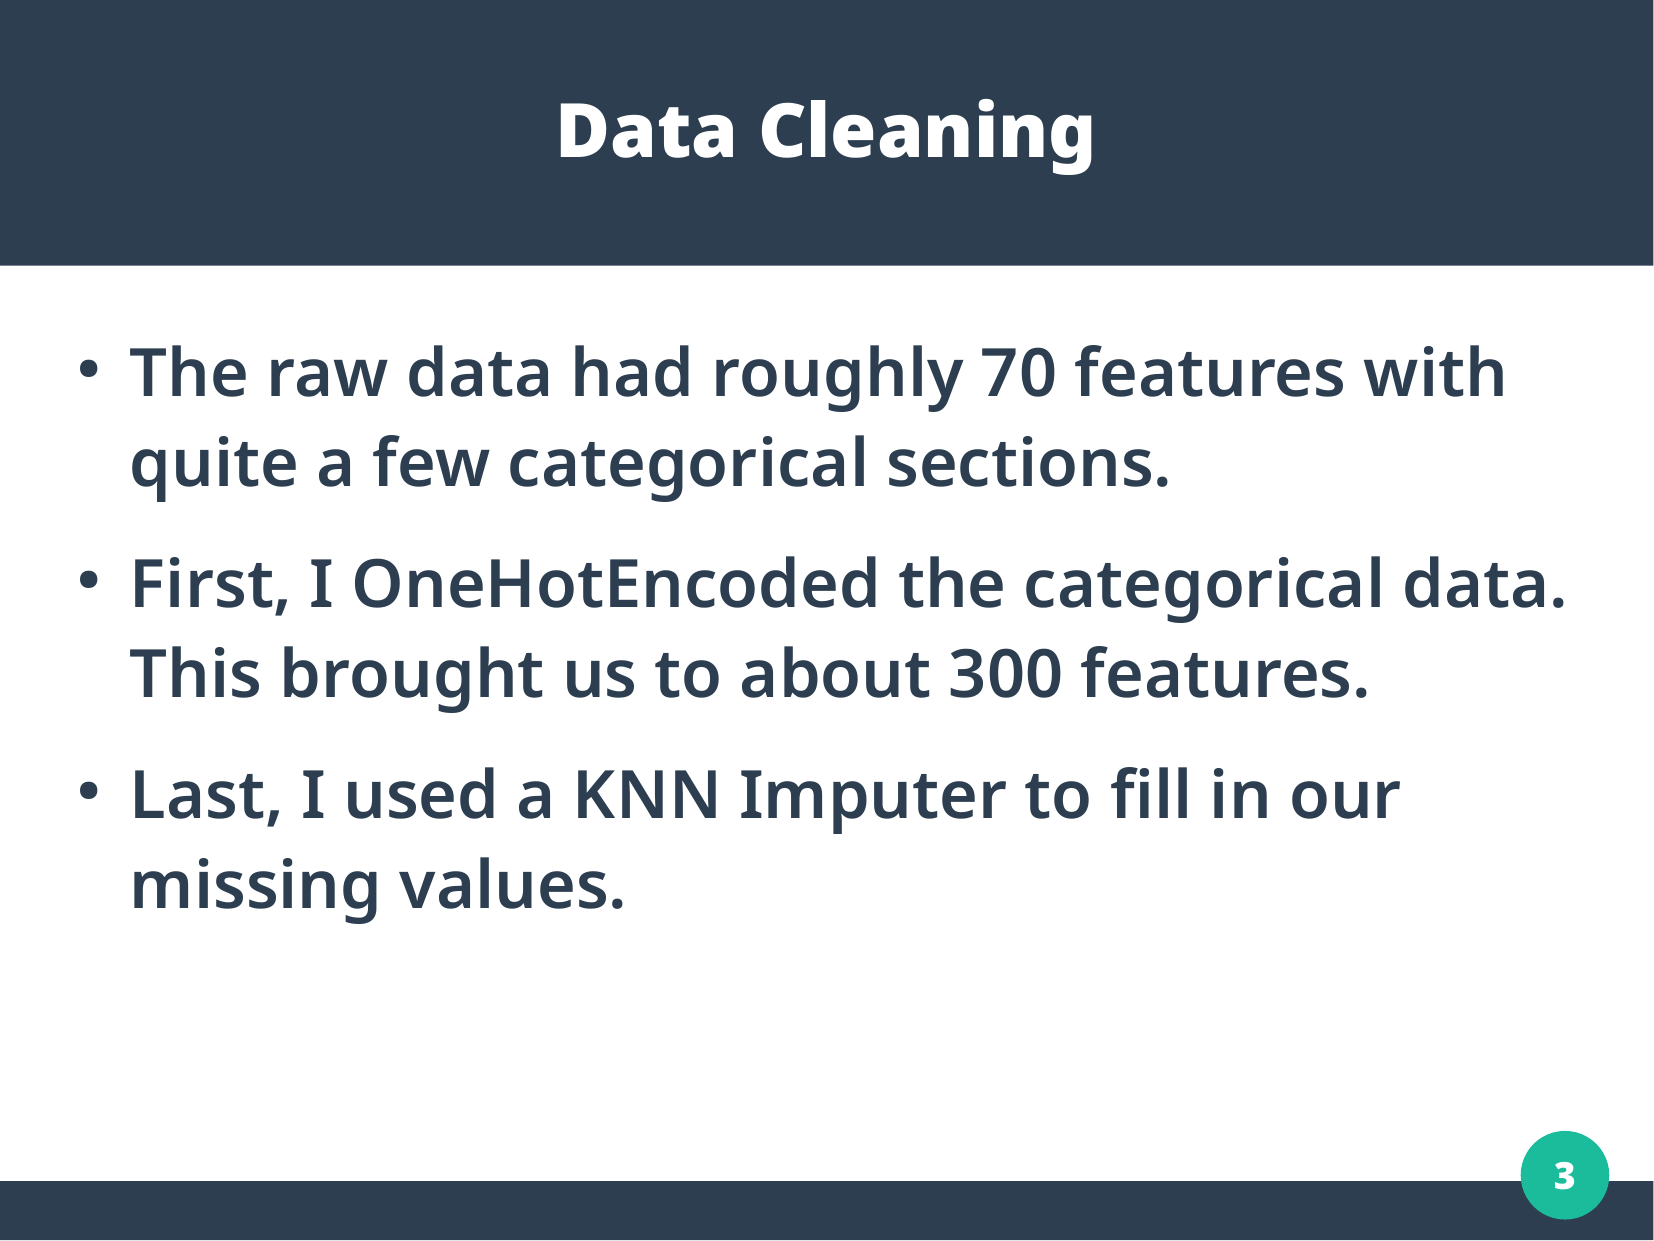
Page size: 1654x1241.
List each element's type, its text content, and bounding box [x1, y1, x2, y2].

title Data Cleaning [59, 49, 1595, 207]
list The raw data had roughly 70 features with quite a few categorical sections. First, I OneHotEncoded the categorical data. This brought us to about 300 features. Last, I used a KNN Imputer to fill in our missing values. [59, 324, 1595, 1152]
